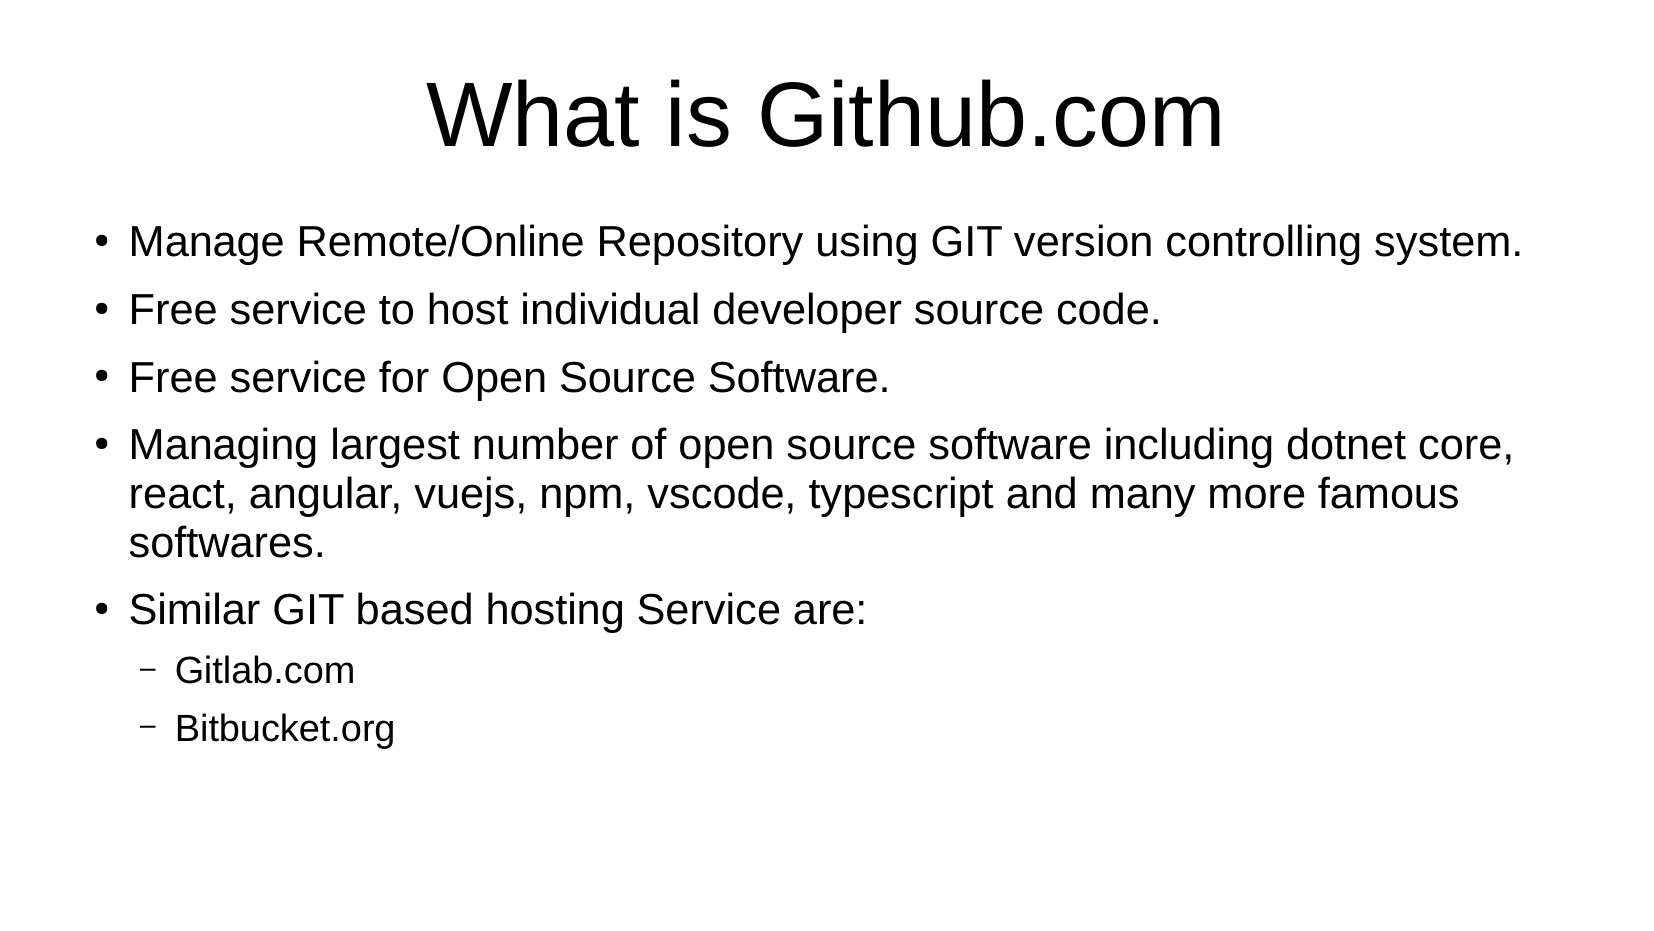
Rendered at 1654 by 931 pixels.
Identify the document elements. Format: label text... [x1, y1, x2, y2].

title What is Github.com [82, 37, 1571, 193]
list Manage Remote/Online Repository using GIT version controlling system. Free service to host individual developer source code. Free service for Open Source Software. Managing largest number of open source software including dotnet core, react, angular, vuejs, npm, vscode, typescript and many more famous softwares. Similar GIT based hosting Service are: Gitlab.com Bitbucket.org [82, 217, 1571, 758]
